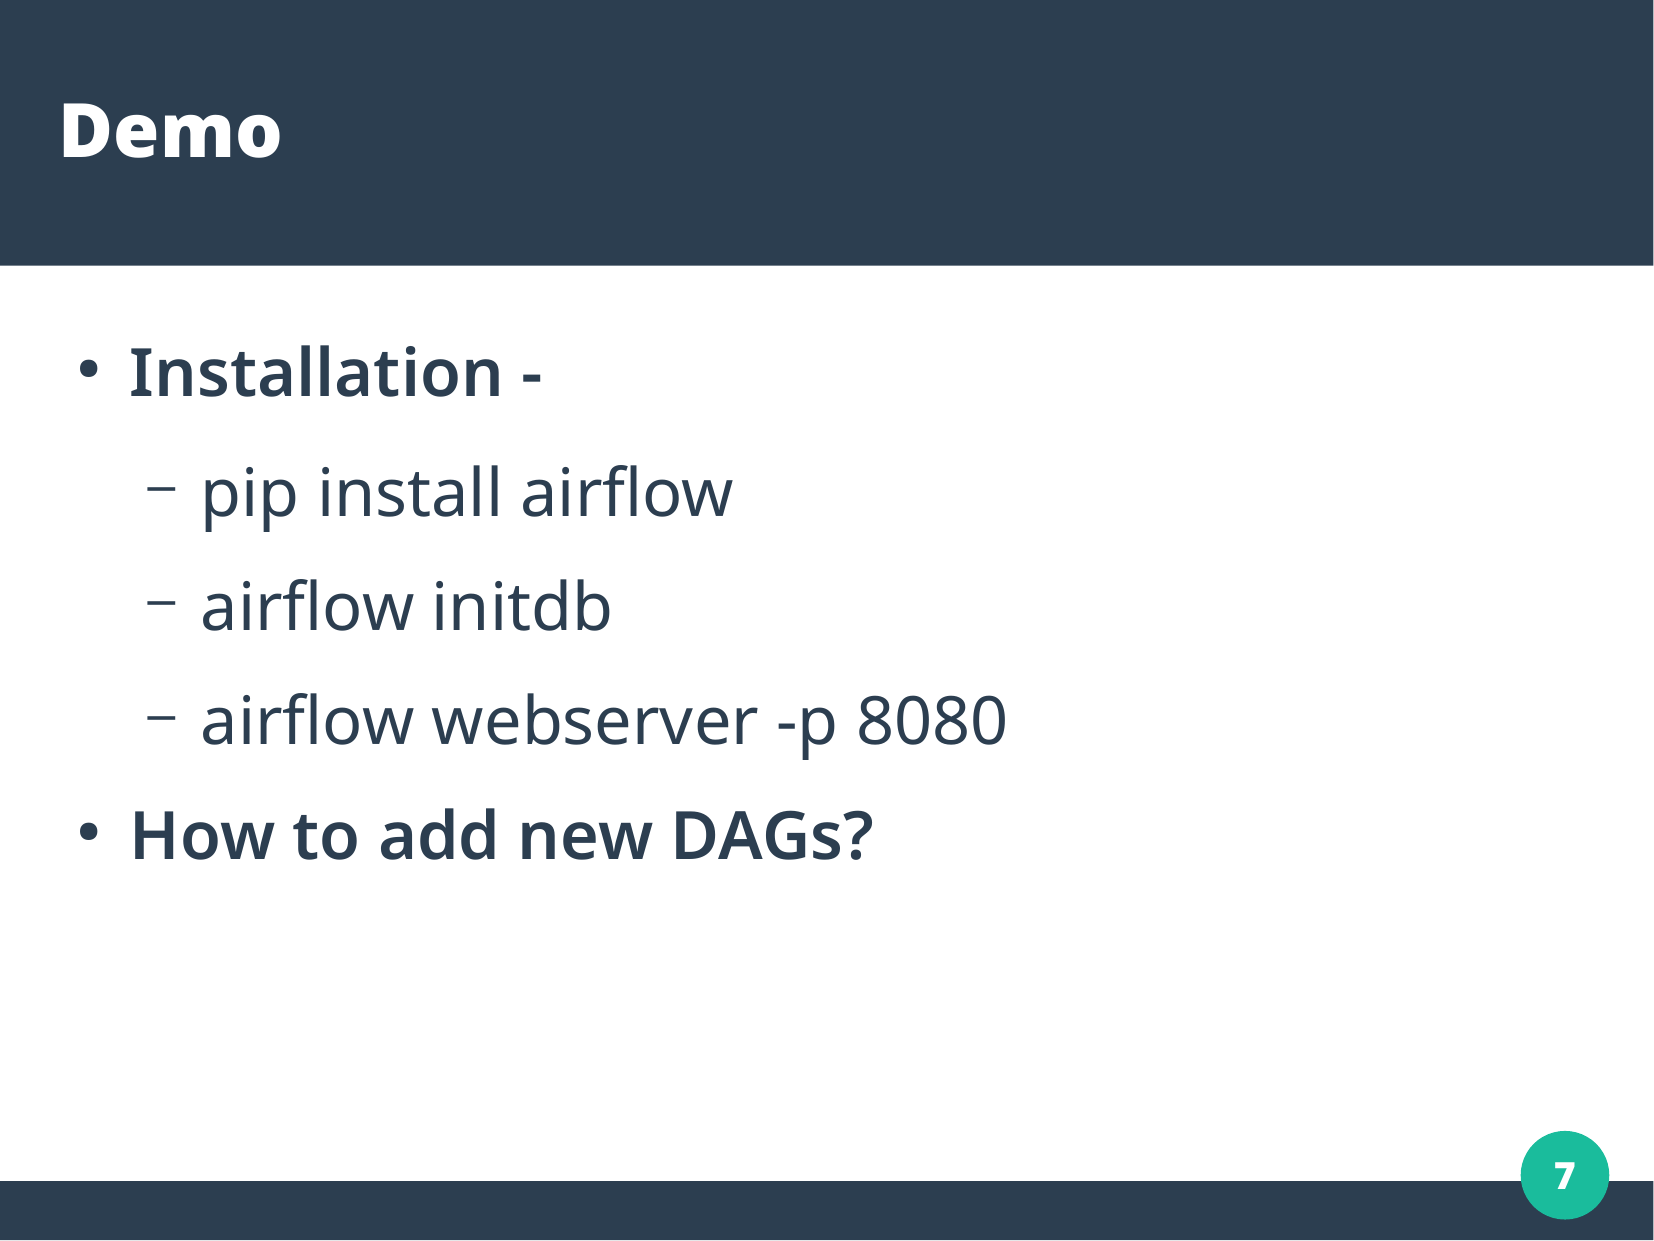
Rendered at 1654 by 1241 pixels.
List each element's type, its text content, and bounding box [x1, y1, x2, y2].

title Demo [59, 49, 1595, 207]
list Installation - pip install airflow airflow initdb airflow webserver -p 8080 How to add new DAGs? [59, 324, 1595, 1152]
